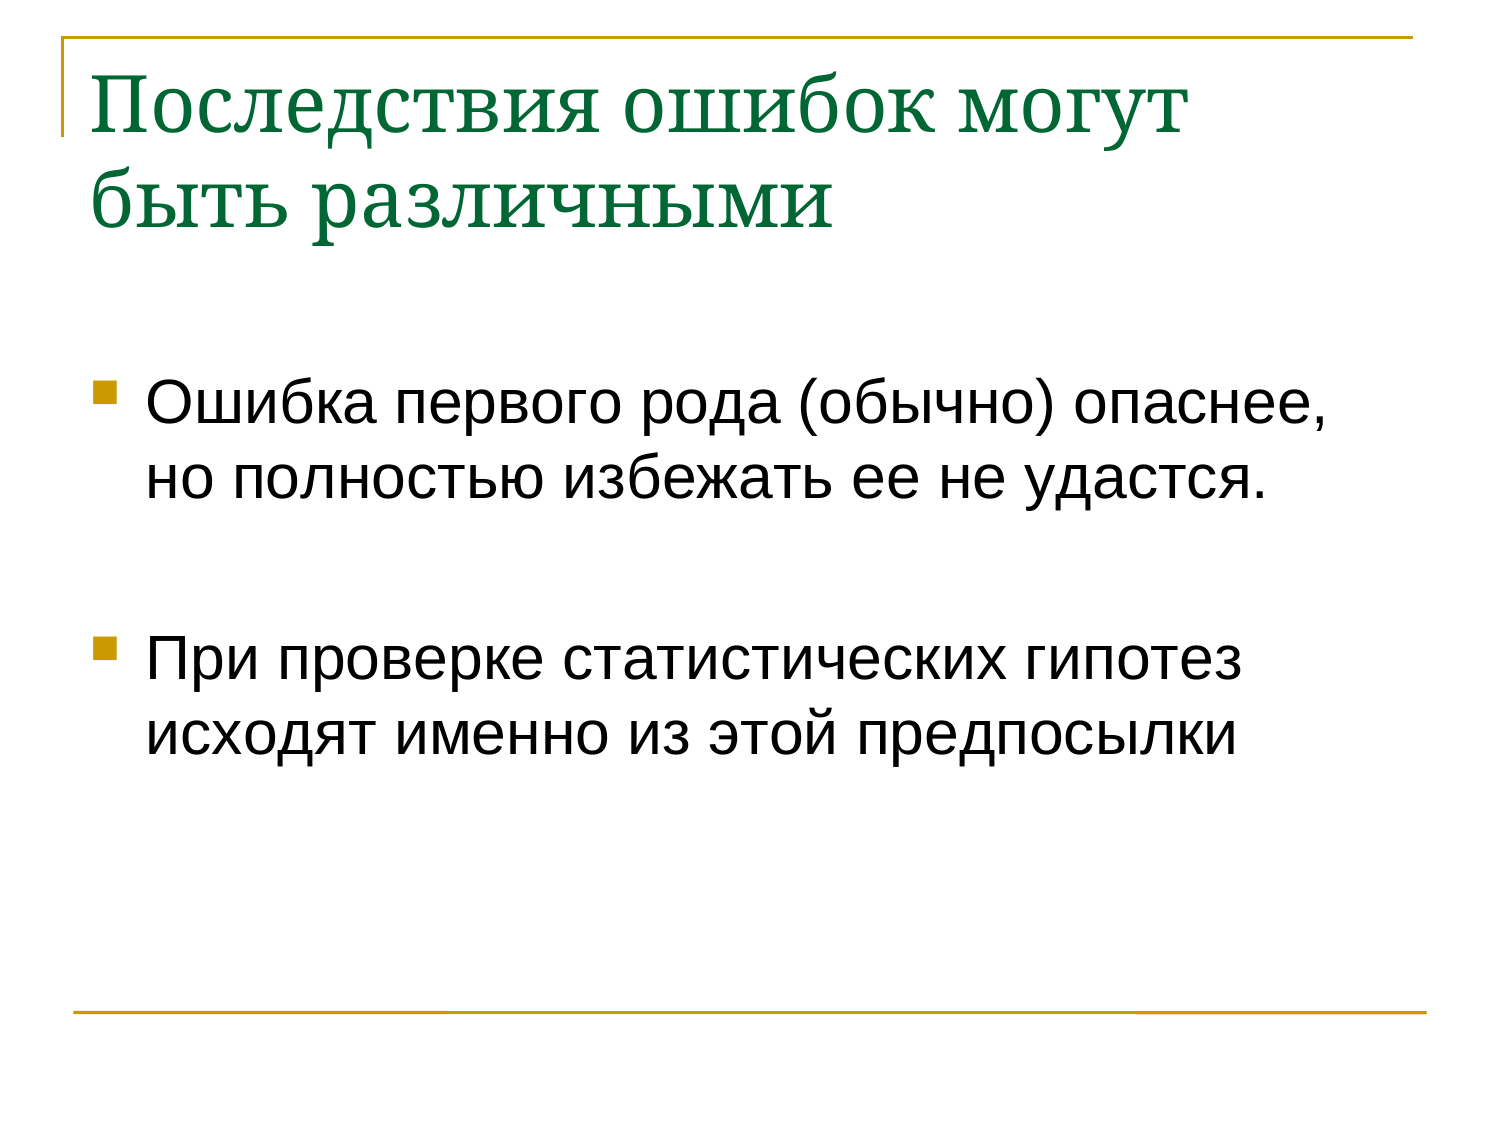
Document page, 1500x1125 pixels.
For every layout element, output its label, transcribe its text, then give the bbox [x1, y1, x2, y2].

list Ошибка первого рода (обычно) опаснее, но полностью избежать ее не удастся. При проверке статистических гипотез исходят именно из этой предпосылки [75, 262, 1426, 1006]
title Последствия ошибок могут быть различными [75, 45, 1426, 233]
